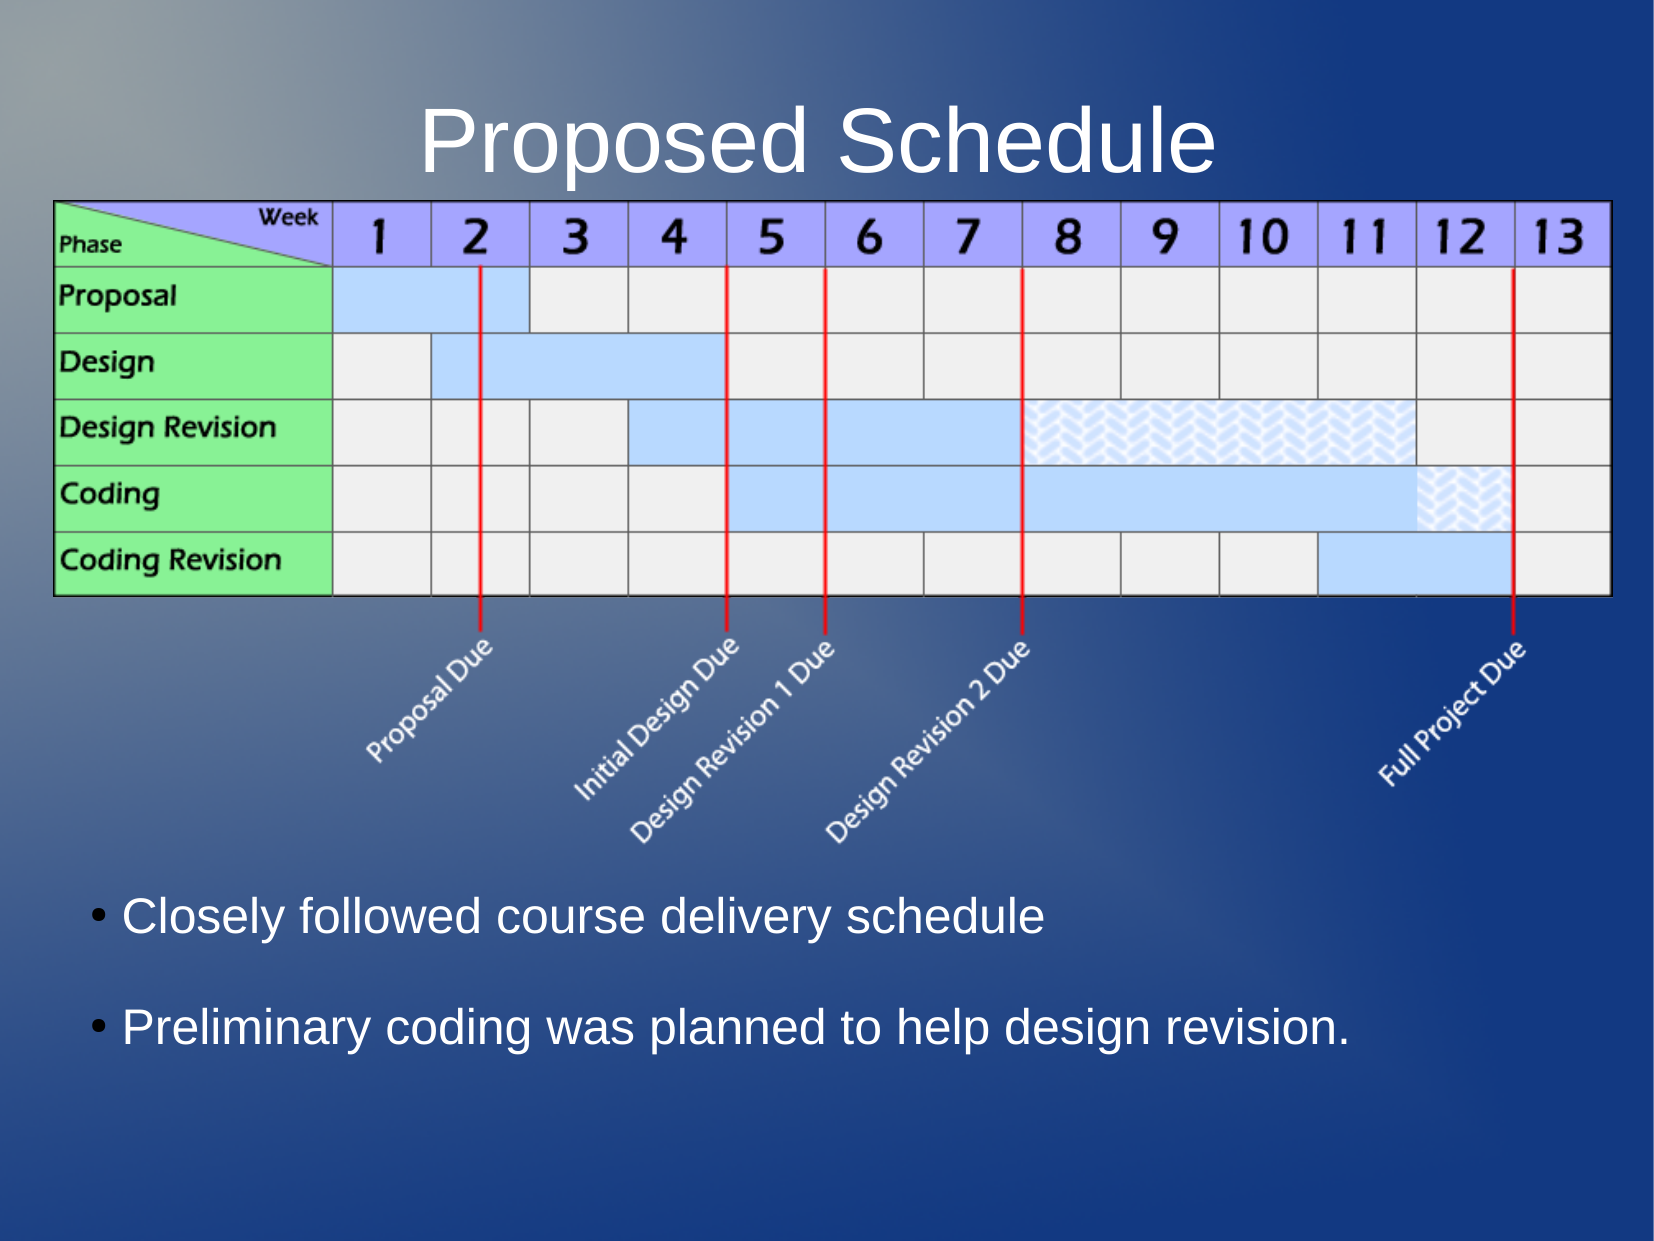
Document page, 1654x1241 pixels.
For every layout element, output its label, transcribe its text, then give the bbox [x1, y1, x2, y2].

title Proposed Schedule [75, 37, 1564, 200]
text_box Closely followed course delivery schedule Preliminary coding was planned to help design revision. [75, 863, 1576, 1063]
picture [0, 0, 1654, 1241]
